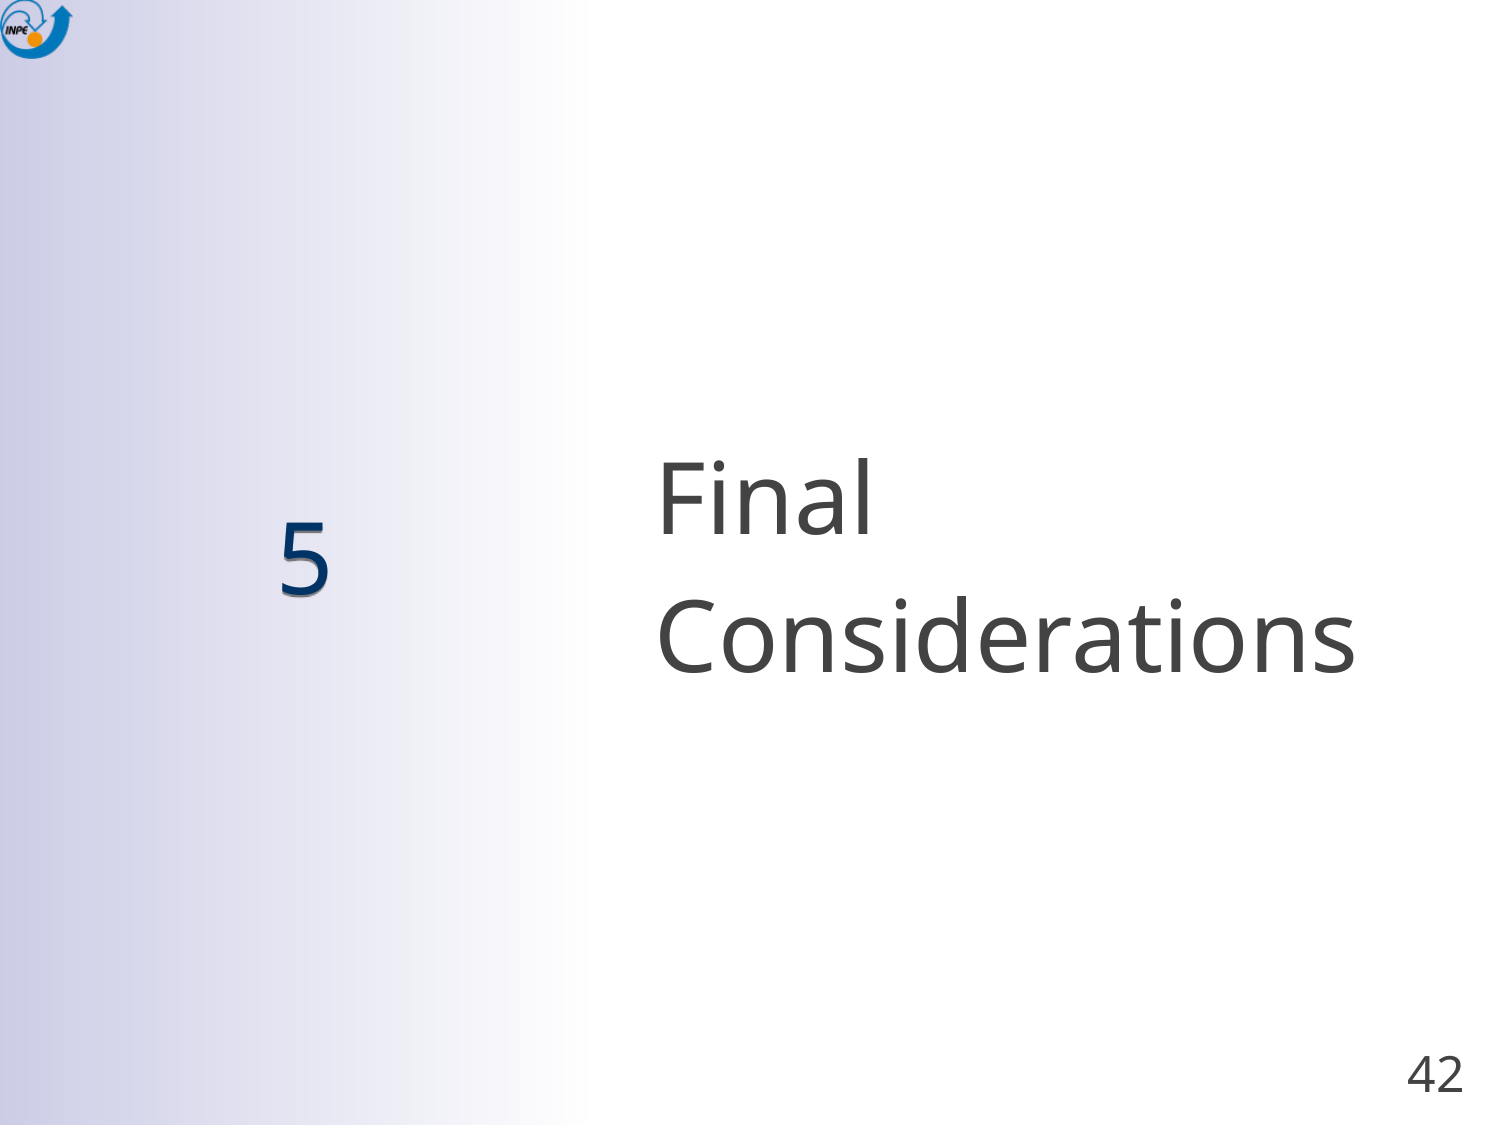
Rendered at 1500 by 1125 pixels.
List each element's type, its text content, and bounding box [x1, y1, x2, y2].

list Final Considerations [639, 59, 1465, 1050]
slide_number 1 [1389, 1033, 1480, 1120]
picture [0, 0, 73, 59]
title 5 [106, 59, 490, 1052]
